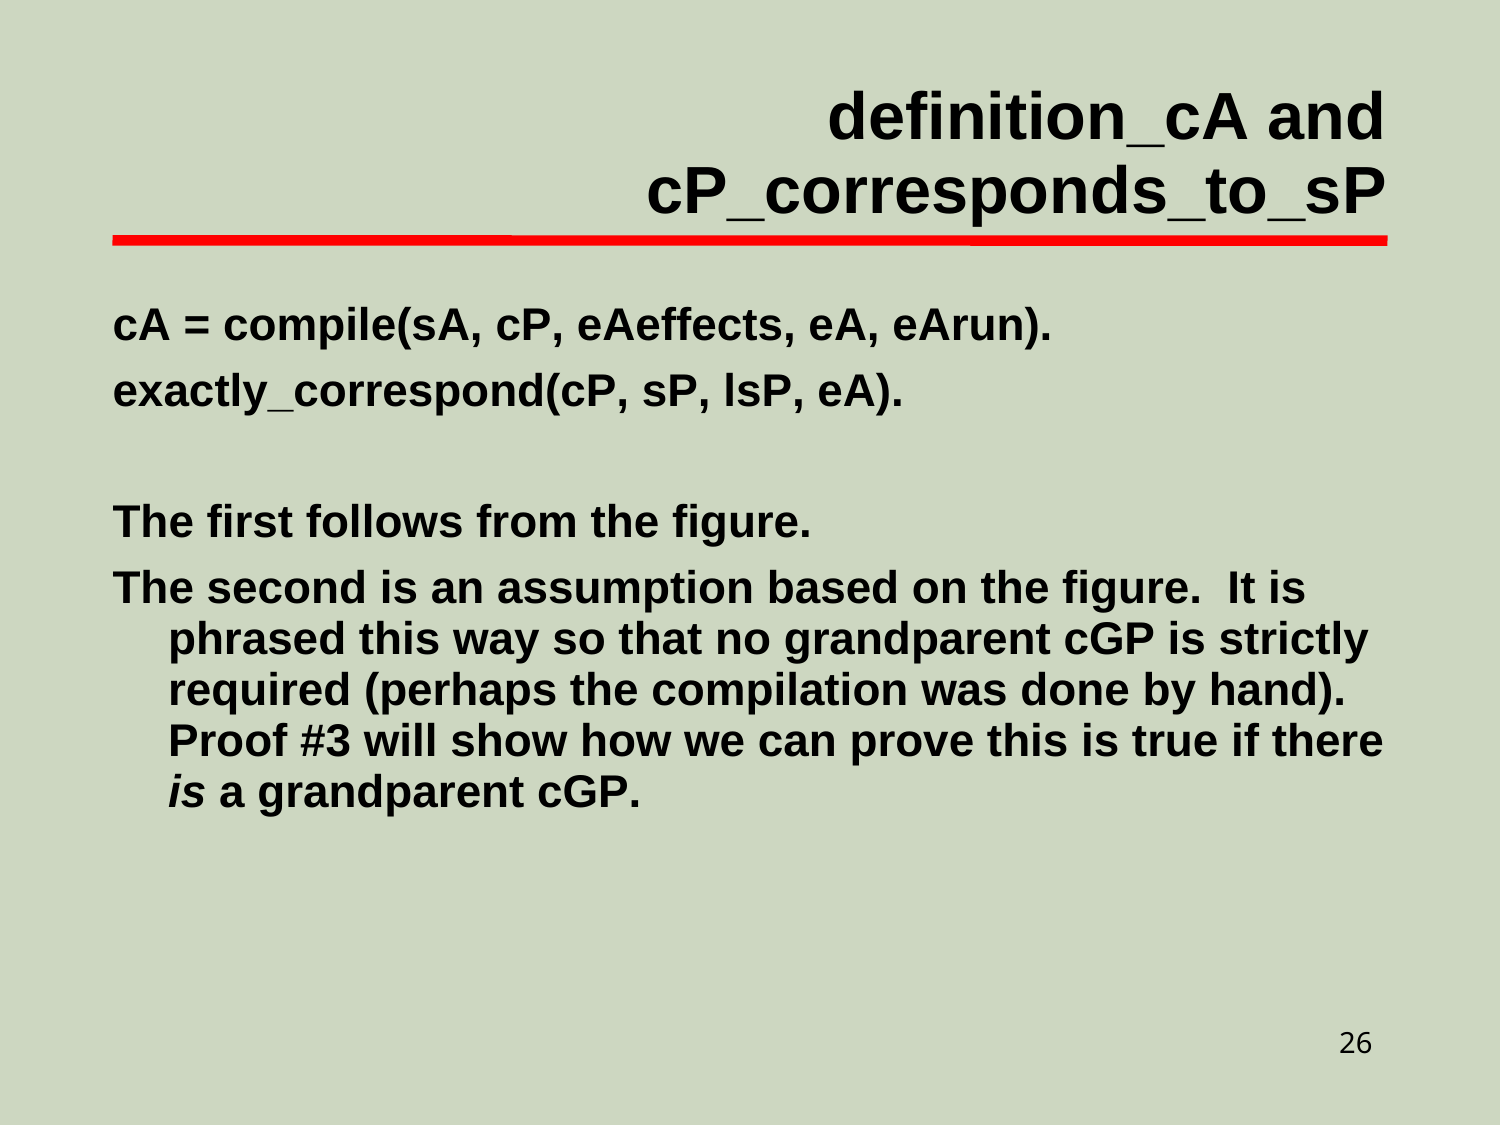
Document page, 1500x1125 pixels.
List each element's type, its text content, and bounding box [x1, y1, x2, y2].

title definition_cA and cP_corresponds_to_sP [124, 80, 1387, 229]
list cA = compile(sA, cP, eAeffects, eA, eArun). exactly_correspond(cP, sP, lsP, eA). The first follows from the figure. The second is an assumption based on the figure. It is phrased this way so that no grandparent cGP is strictly required (perhaps the compilation was done by hand). Proof #3 will show how we can prove this is true if there is a grandparent cGP. [112, 299, 1387, 1099]
